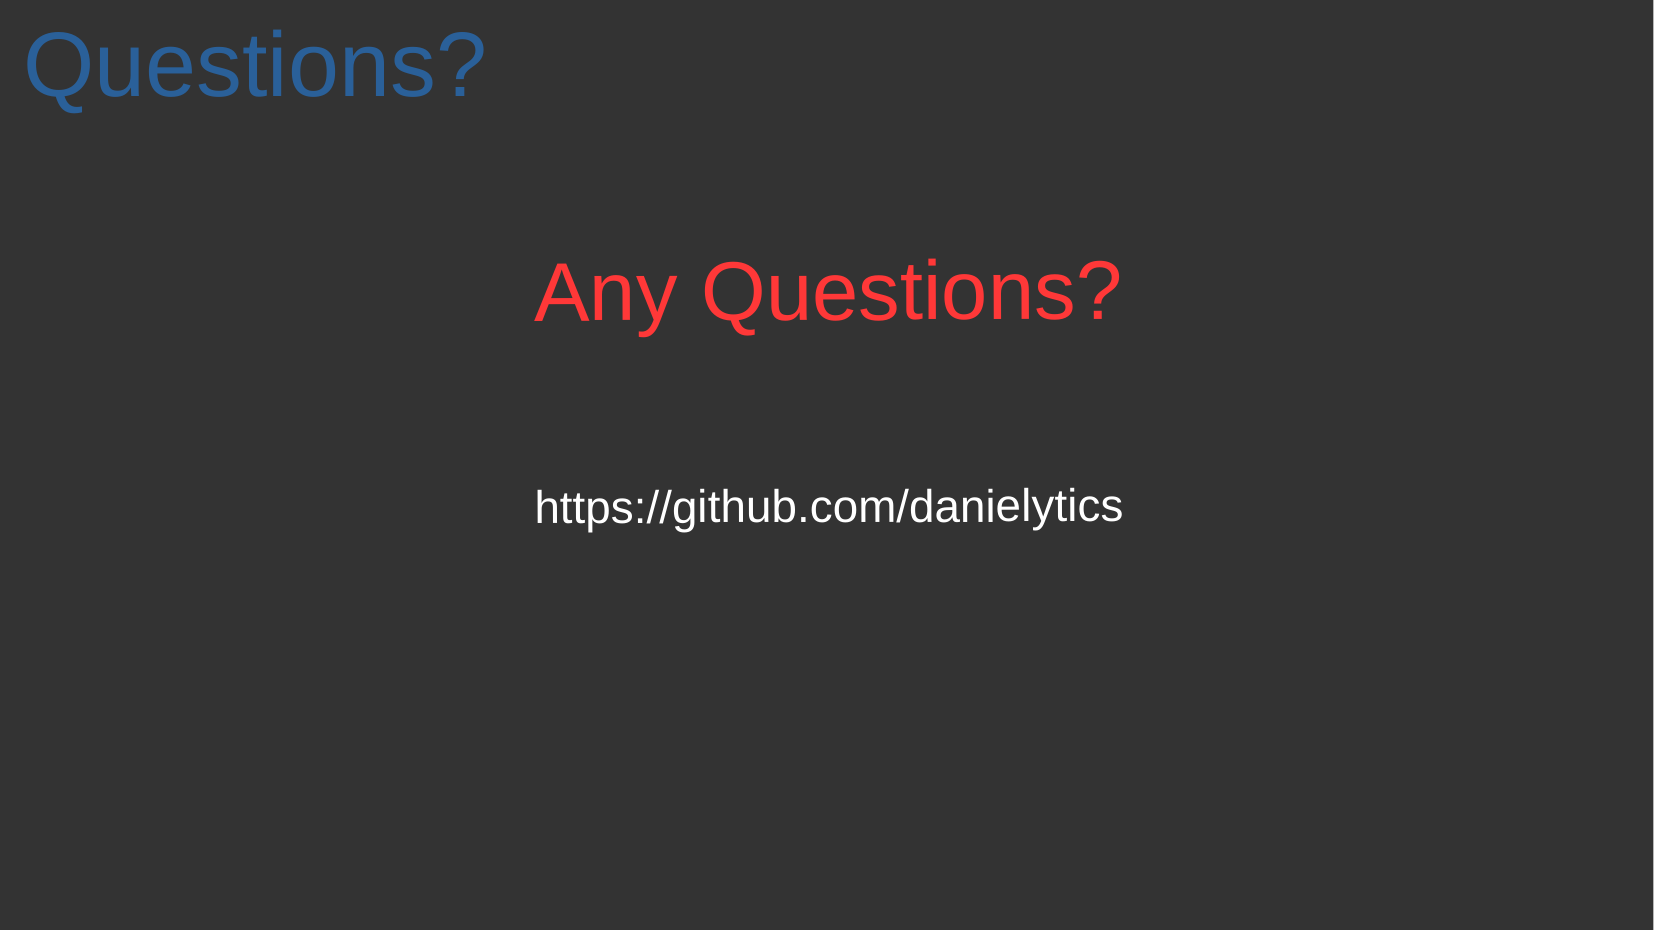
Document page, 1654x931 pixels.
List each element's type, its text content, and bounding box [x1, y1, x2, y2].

text_box https://github.com/danielytics [519, 474, 1184, 615]
text_box Any Questions? [519, 236, 1205, 505]
title Questions? [23, 11, 1589, 119]
